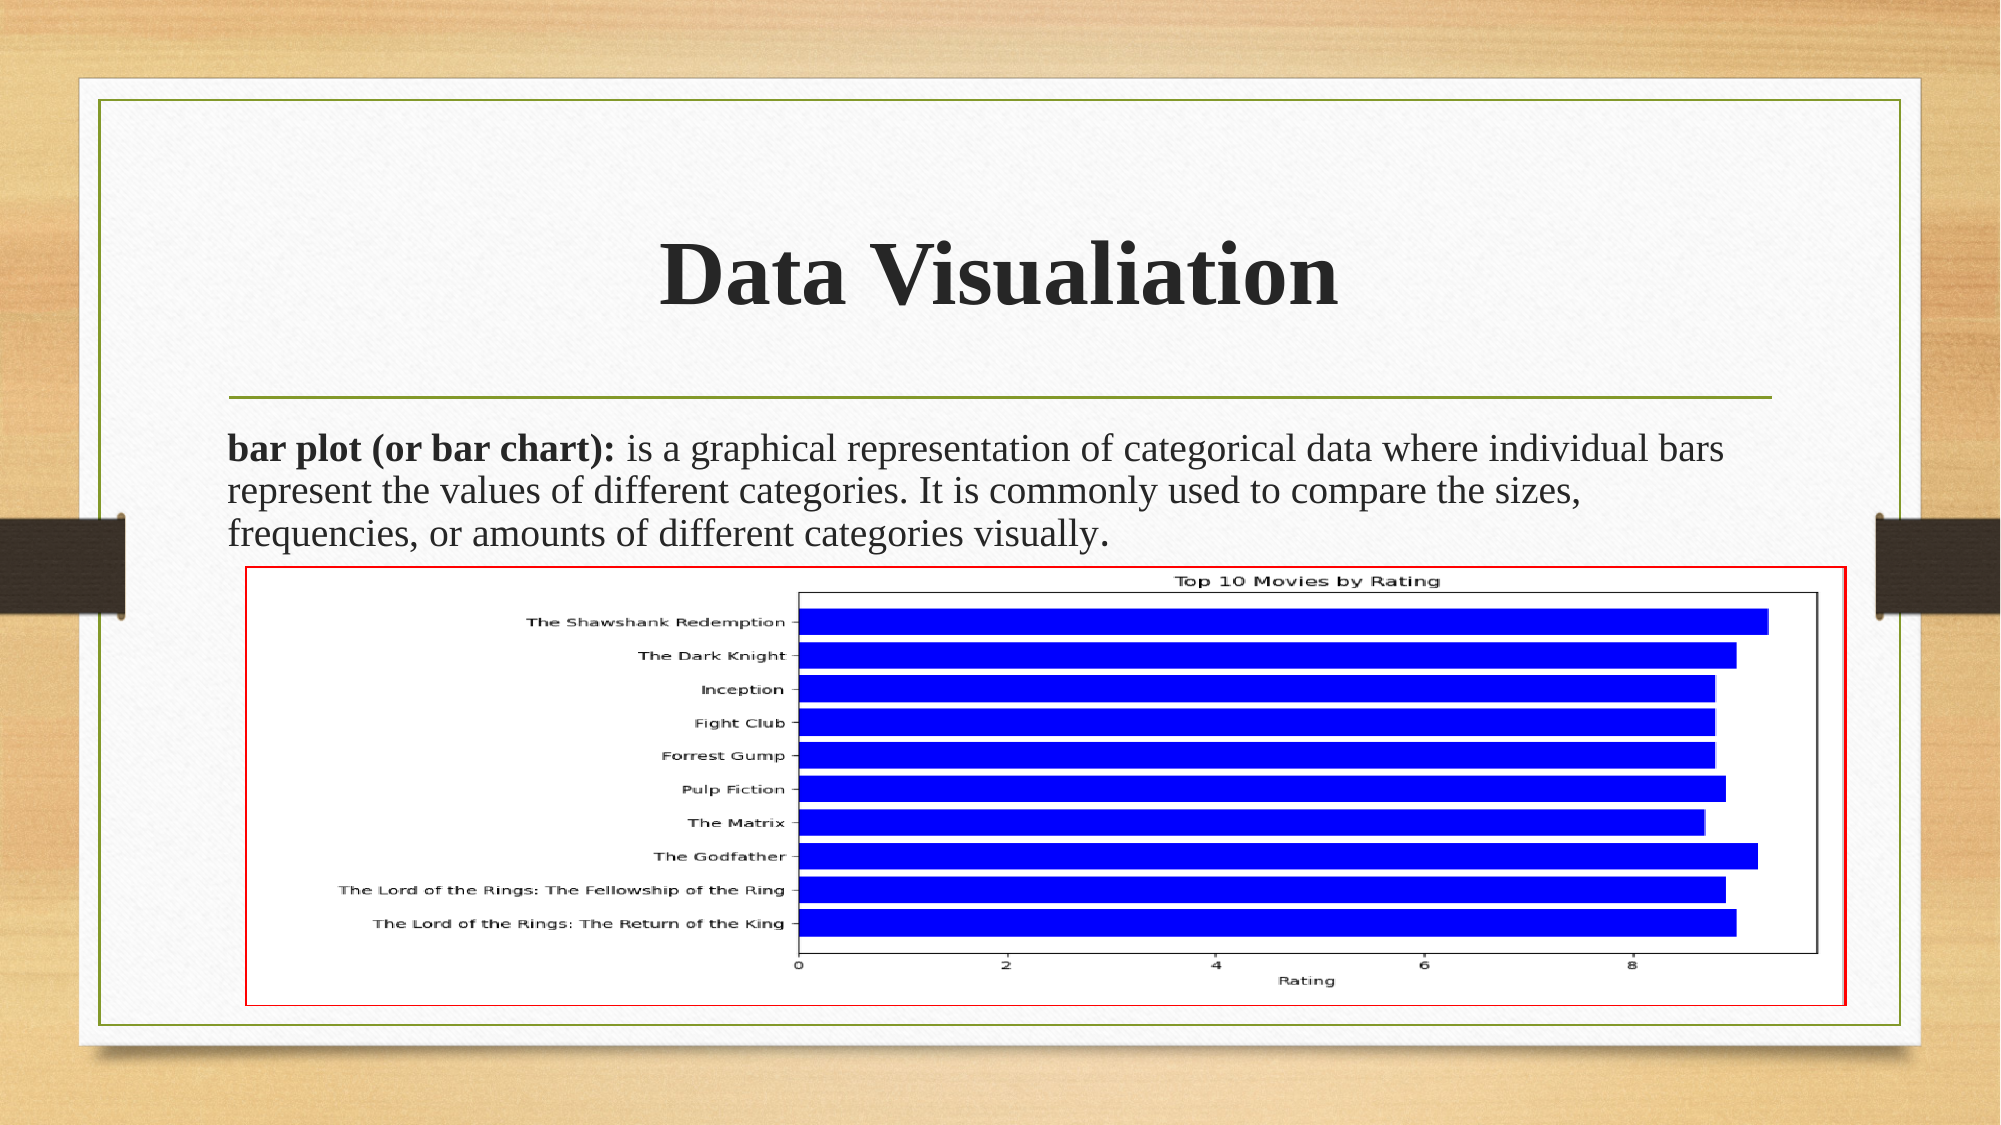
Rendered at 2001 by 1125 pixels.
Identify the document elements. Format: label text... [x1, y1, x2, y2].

title Data Visualiation [212, 161, 1788, 376]
list bar plot (or bar chart): is a graphical representation of categorical data where individual bars represent the values of different categories. It is commonly used to compare the sizes, frequencies, or amounts of different categories visually. [212, 419, 1788, 567]
picture [245, 566, 1847, 1006]
